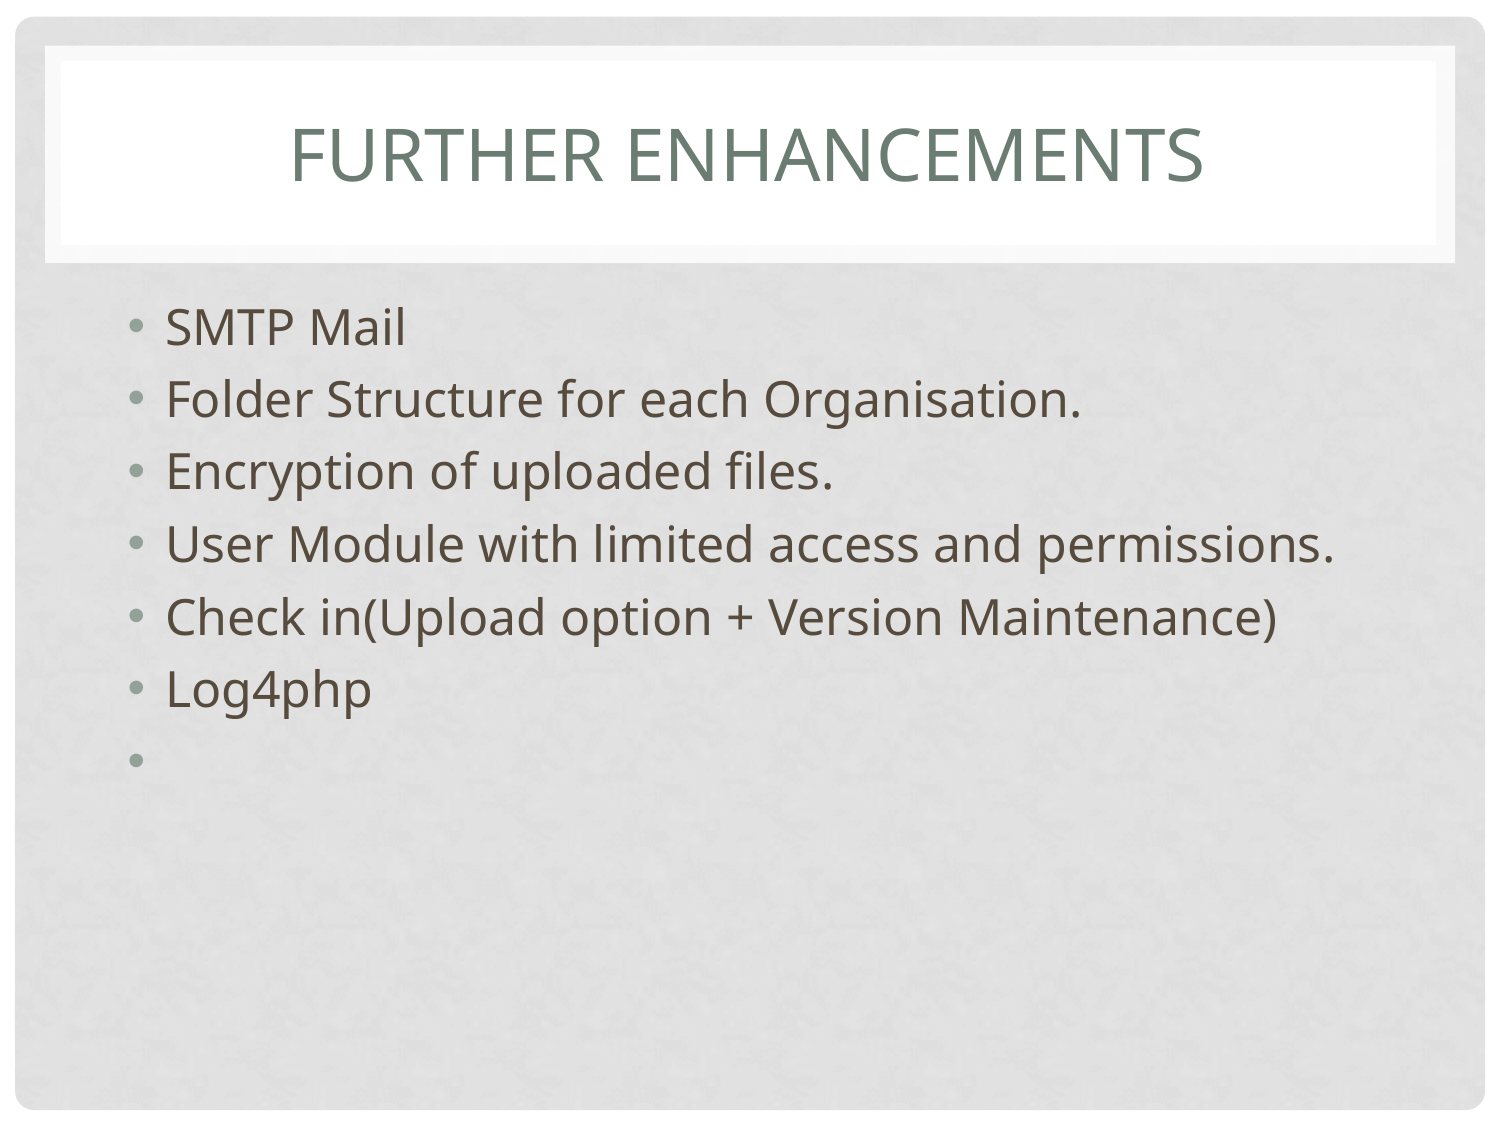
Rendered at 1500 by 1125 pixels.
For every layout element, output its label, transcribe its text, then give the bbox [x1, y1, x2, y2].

title Further Enhancements [69, 66, 1426, 238]
list SMTP Mail Folder Structure for each Organisation. Encryption of uploaded files. User Module with limited access and permissions. Check in(Upload option + Version Maintenance) Log4php [75, 287, 1426, 1005]
